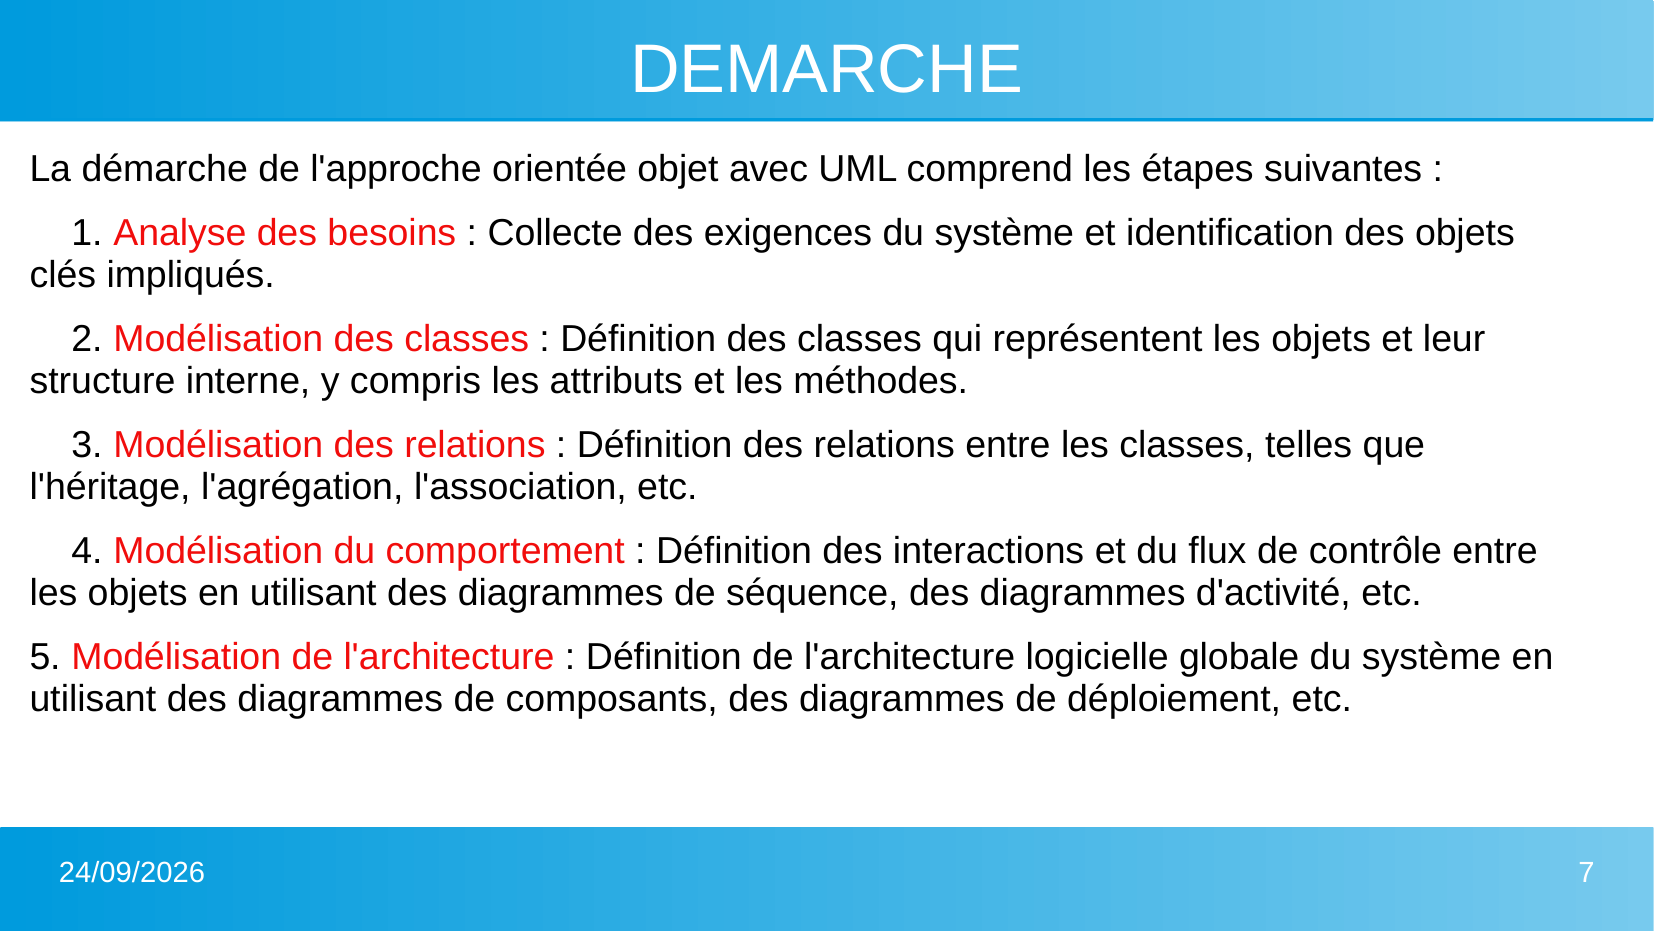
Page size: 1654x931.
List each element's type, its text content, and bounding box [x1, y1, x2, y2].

list La démarche de l'approche orientée objet avec UML comprend les étapes suivantes : 1. Analyse des besoins : Collecte des exigences du système et identification des objets clés impliqués. 2. Modélisation des classes : Définition des classes qui représentent les objets et leur structure interne, y compris les attributs et les méthodes. 3. Modélisation des relations : Définition des relations entre les classes, telles que l'héritage, l'agrégation, l'association, etc. 4. Modélisation du comportement : Définition des interactions et du flux de contrôle entre les objets en utilisant des diagrammes de séquence, des diagrammes d'activité, etc. 5. Modélisation de l'architecture : Définition de l'architecture logicielle globale du système en utilisant des diagrammes de composants, des diagrammes de déploiement, etc. [29, 147, 1565, 739]
title DEMARCHE [59, 29, 1595, 108]
